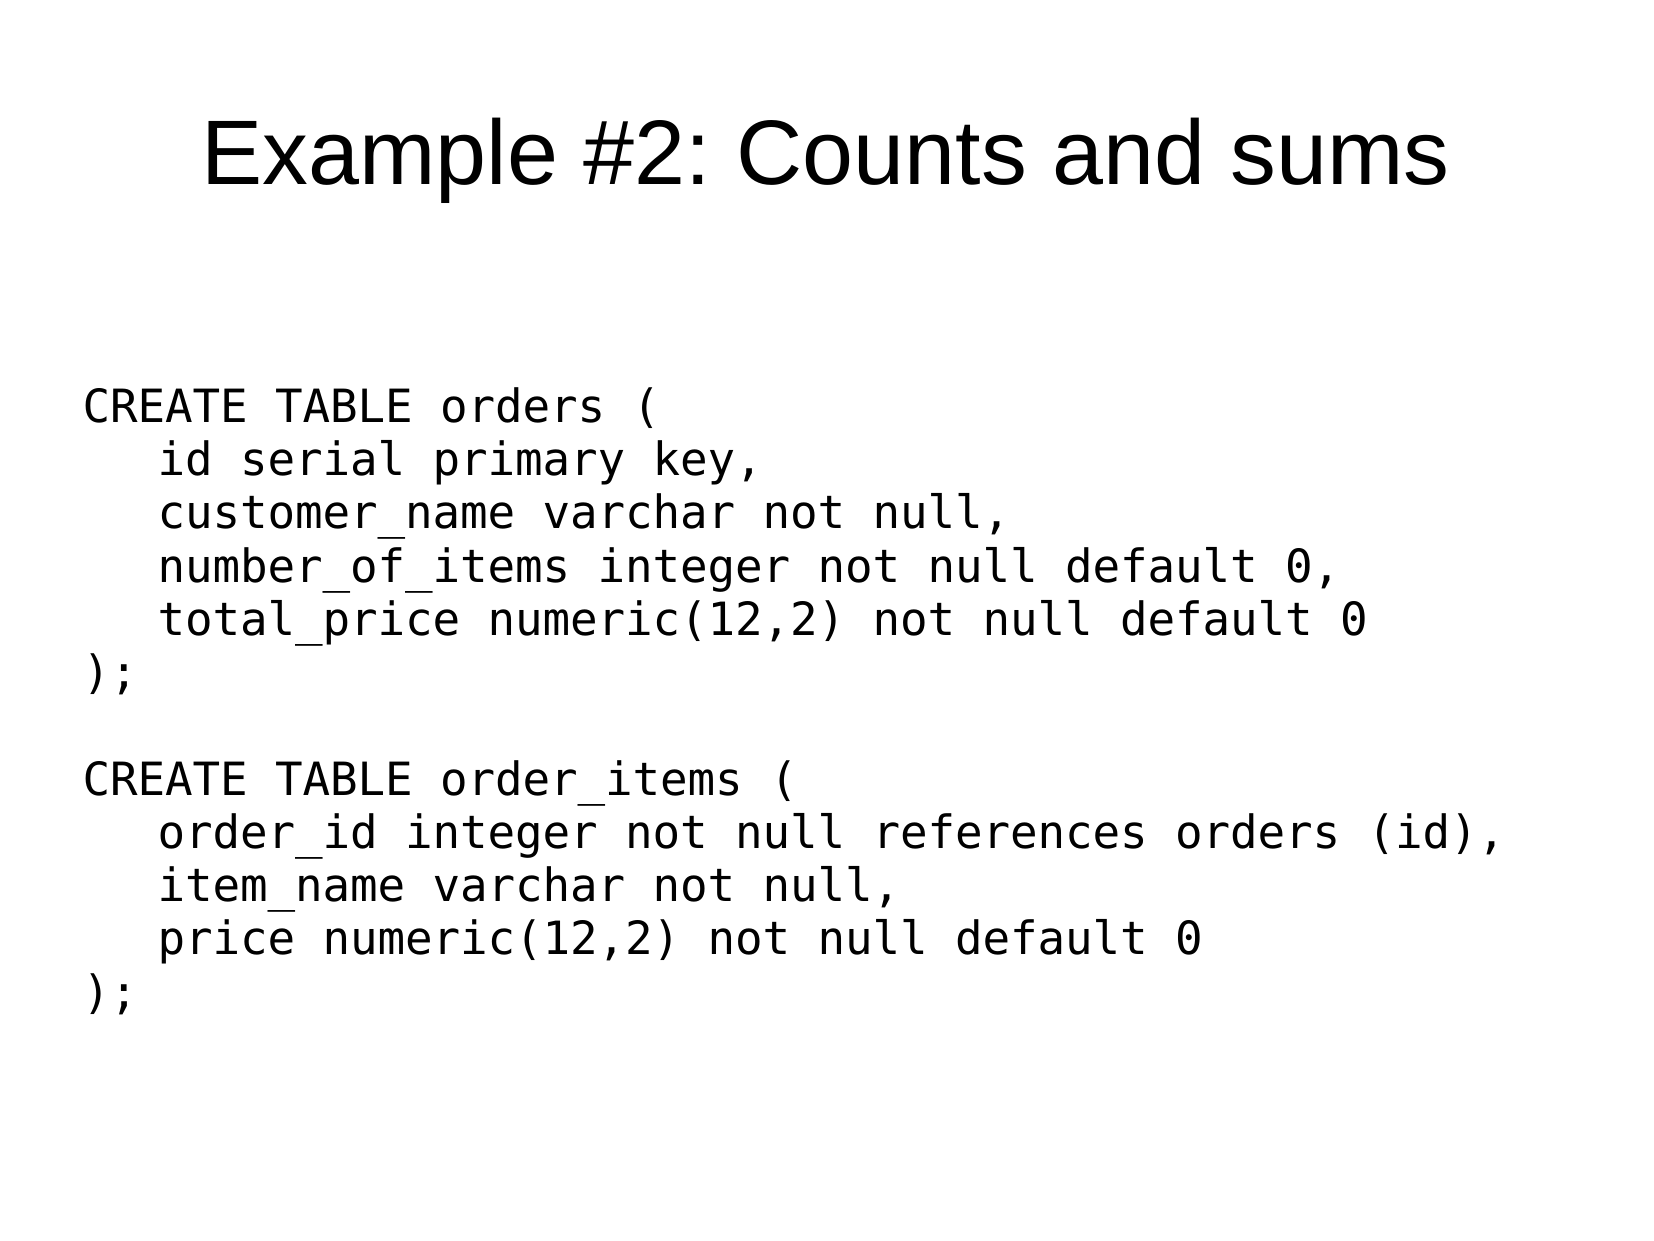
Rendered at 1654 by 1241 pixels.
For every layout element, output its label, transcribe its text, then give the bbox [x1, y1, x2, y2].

title Example #2: Counts and sums [82, 49, 1571, 257]
subtitle CREATE TABLE orders ( id serial primary key, customer_name varchar not null, number_of_items integer not null default 0, total_price numeric(12,2) not null default 0 ); CREATE TABLE order_items ( order_id integer not null references orders (id), item_name varchar not null, price numeric(12,2) not null default 0 ); [82, 297, 1571, 1102]
